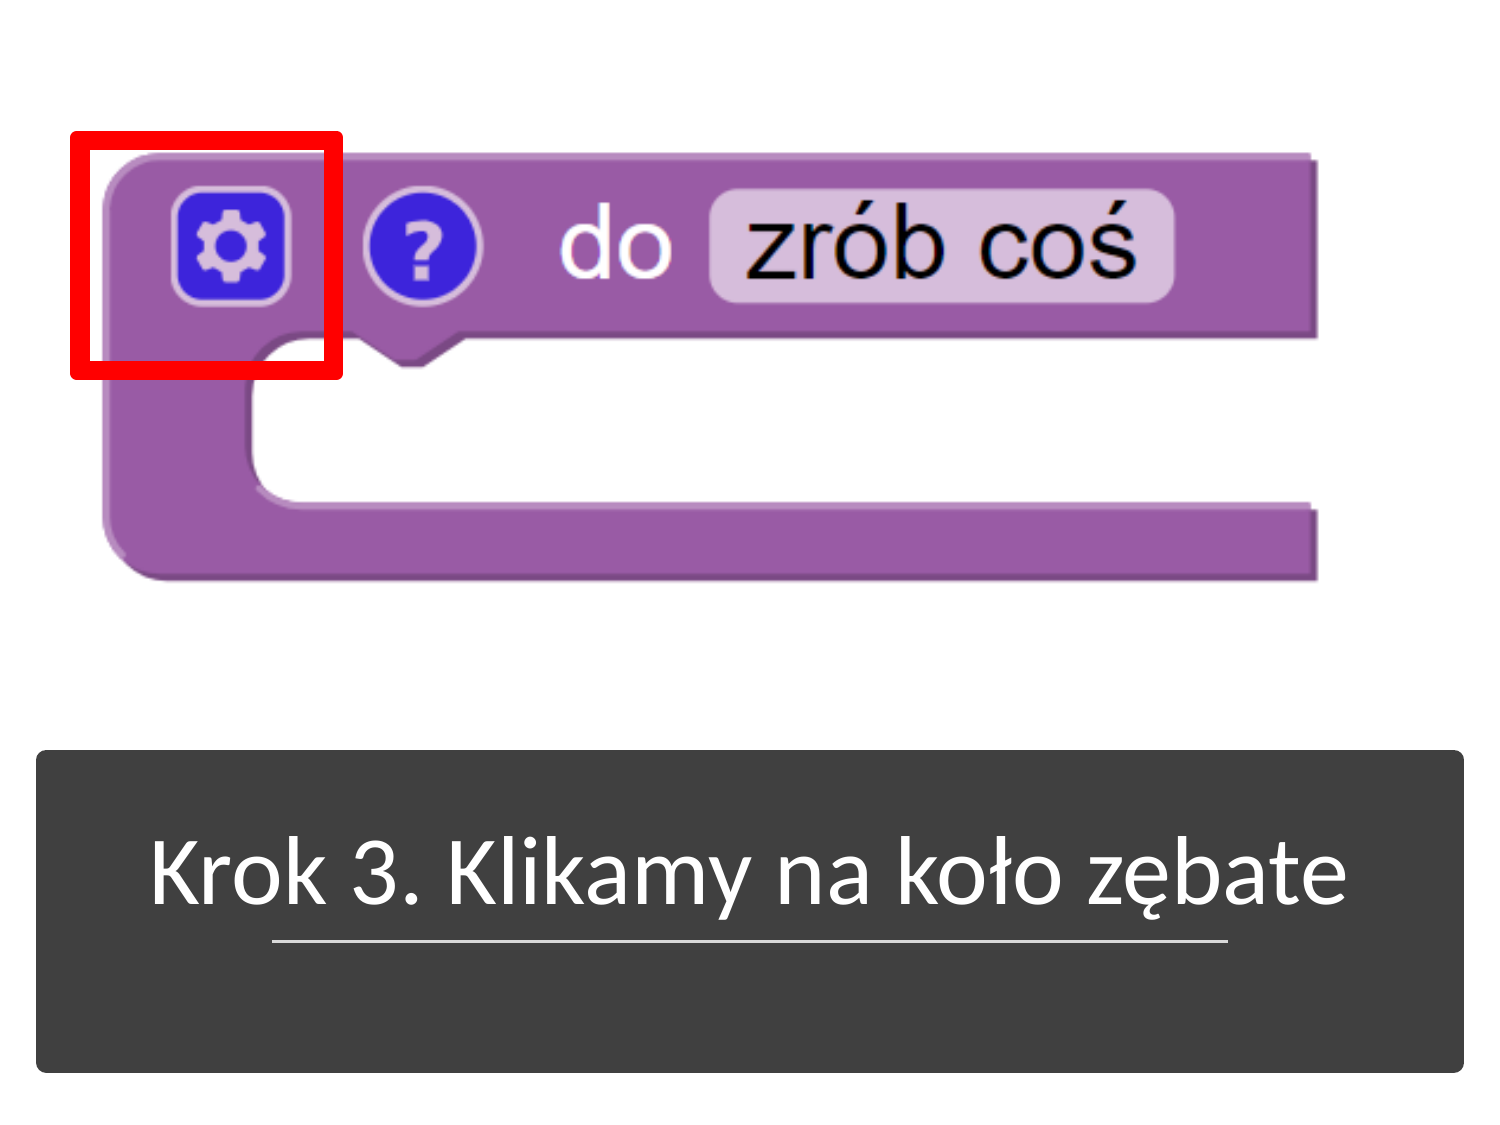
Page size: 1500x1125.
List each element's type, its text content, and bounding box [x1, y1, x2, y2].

text_box [76, 137, 337, 374]
text_box [46, 760, 1454, 1063]
title Krok 3. Klikamy na koło zębate [64, 780, 1436, 933]
picture [39, 76, 1454, 681]
